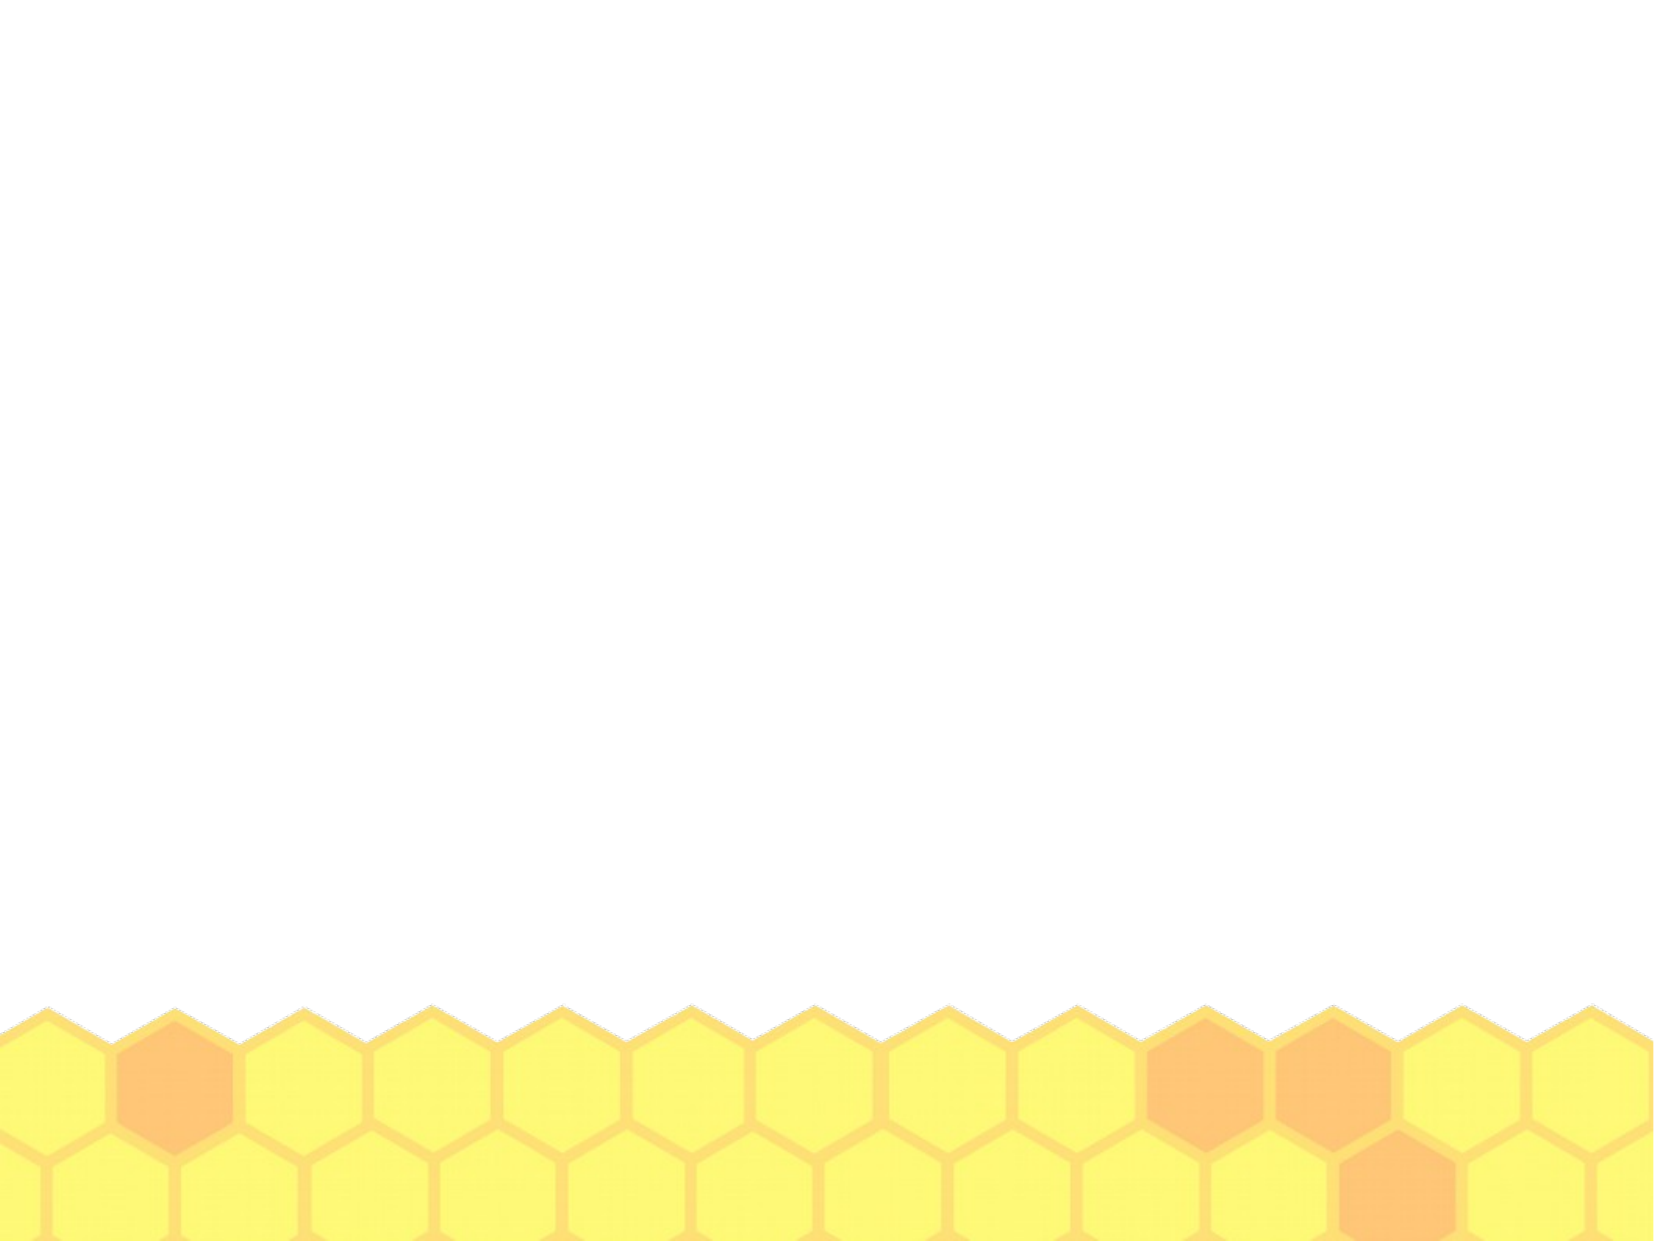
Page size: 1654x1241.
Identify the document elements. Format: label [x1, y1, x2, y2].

picture [0, 1001, 1654, 1241]
